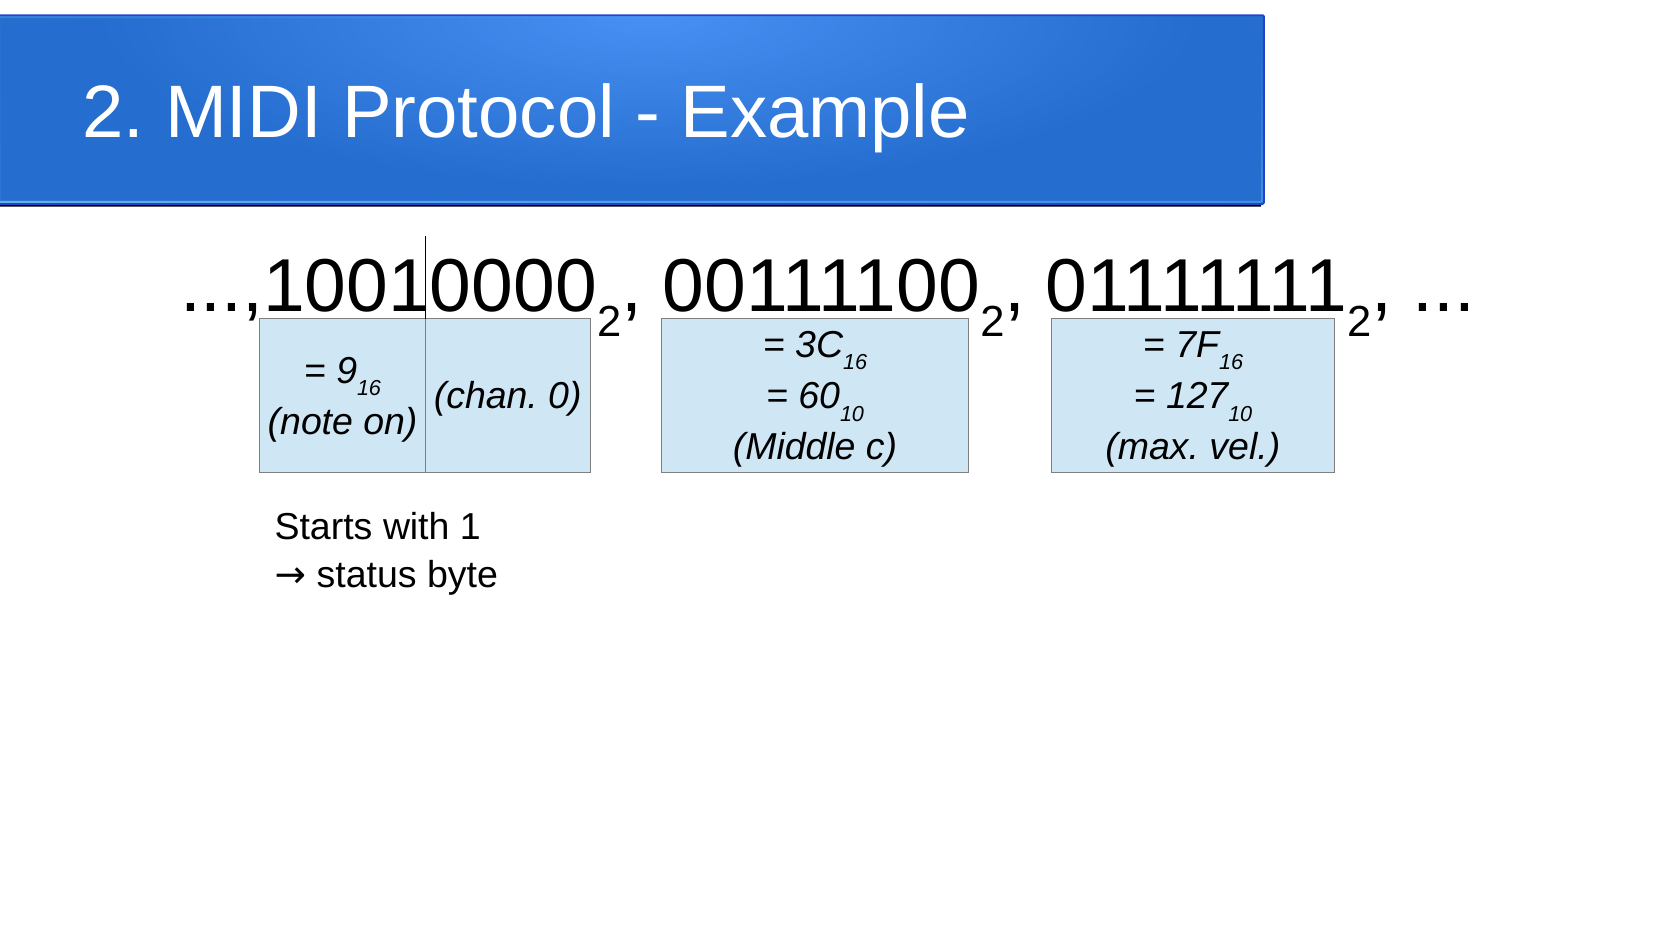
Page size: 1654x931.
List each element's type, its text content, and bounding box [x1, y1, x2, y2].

text_box = 7F16 = 12710 (max. vel.) [1051, 318, 1335, 473]
title 2. MIDI Protocol - Example [82, 35, 1235, 189]
text_box ...,100100002, 001111002, 011111112, ... [165, 236, 1560, 354]
text_box Starts with 1 → status byte [259, 498, 615, 598]
text_box = 3C16 = 6010 (Middle c) [661, 354, 969, 473]
text_box (chan. 0) [426, 354, 591, 473]
text_box = 916 (note on) [259, 354, 426, 473]
